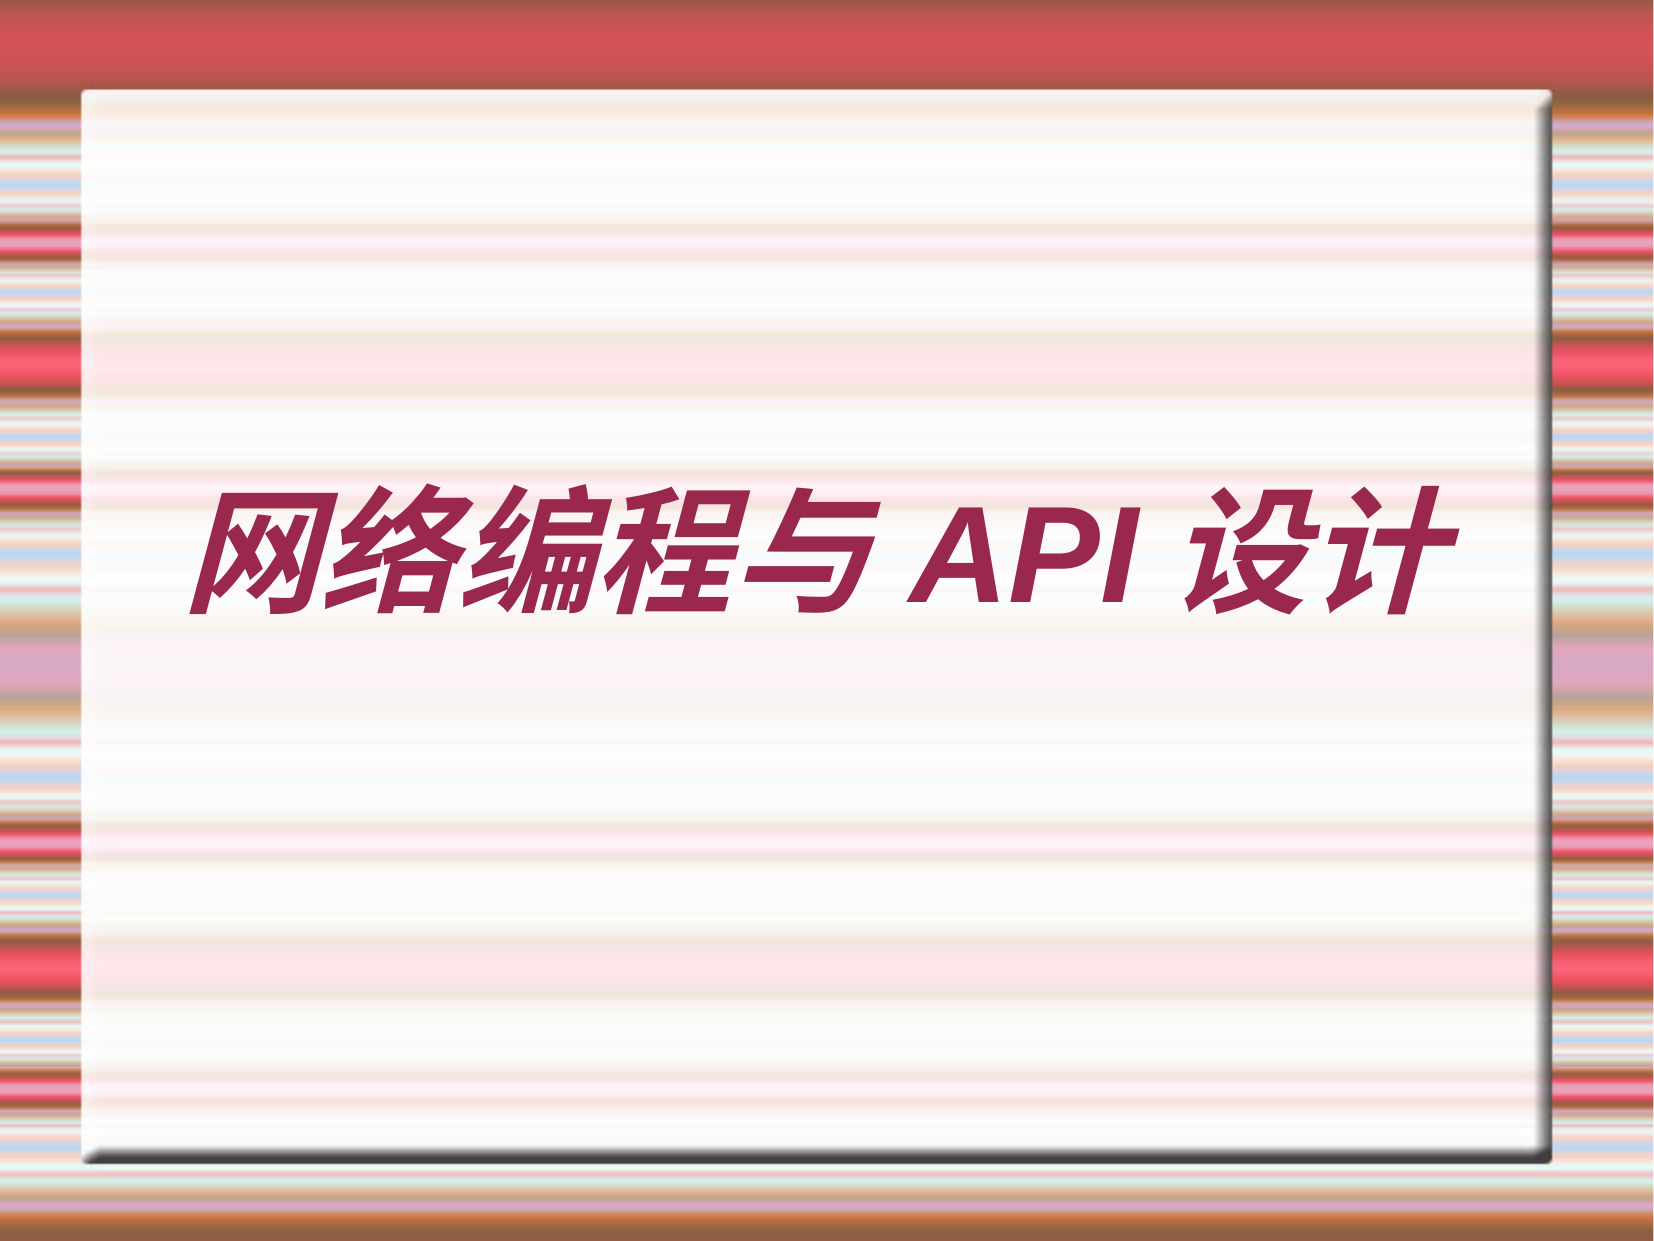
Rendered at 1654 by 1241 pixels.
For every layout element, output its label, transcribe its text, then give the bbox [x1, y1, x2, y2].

picture [0, 0, 1654, 1241]
title 网络编程与API设计 [107, 439, 1520, 647]
